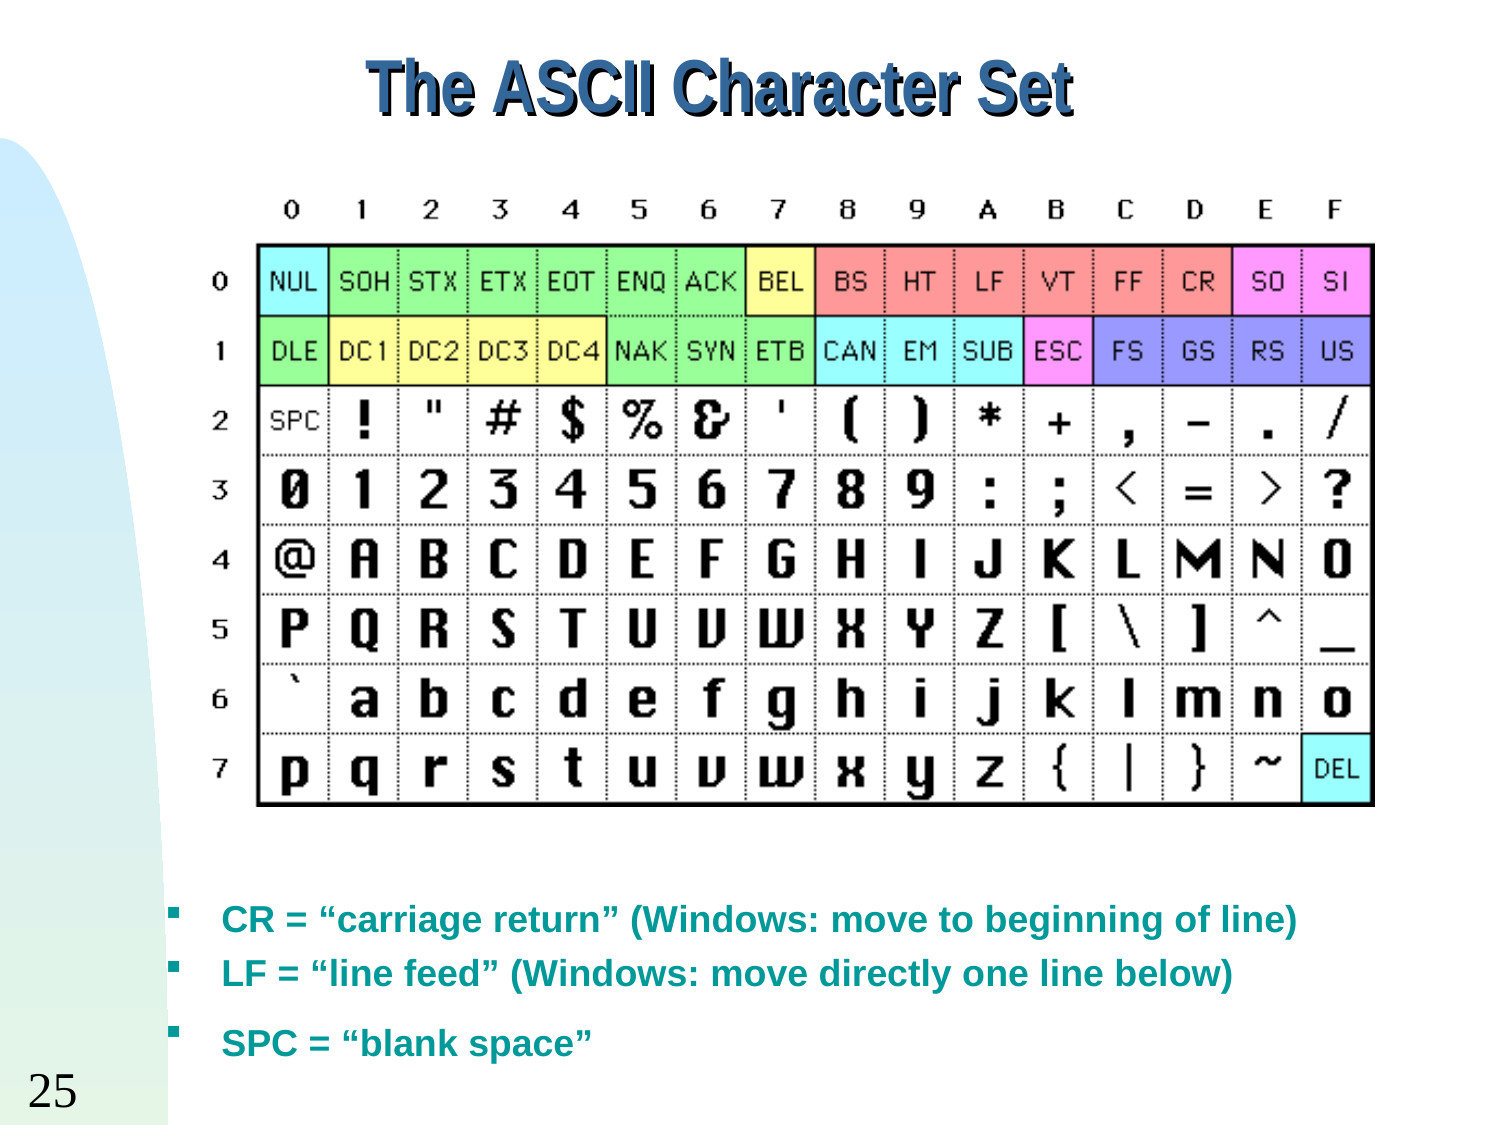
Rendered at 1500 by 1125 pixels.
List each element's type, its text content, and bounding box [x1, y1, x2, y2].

title The ASCII Character Set [349, 37, 1200, 150]
text_box CR = “carriage return” (Windows: move to beginning of line) LF = “line feed” (Windows: move directly one line below) SPC = “blank space” [149, 887, 1450, 1075]
chart [187, 174, 1375, 807]
